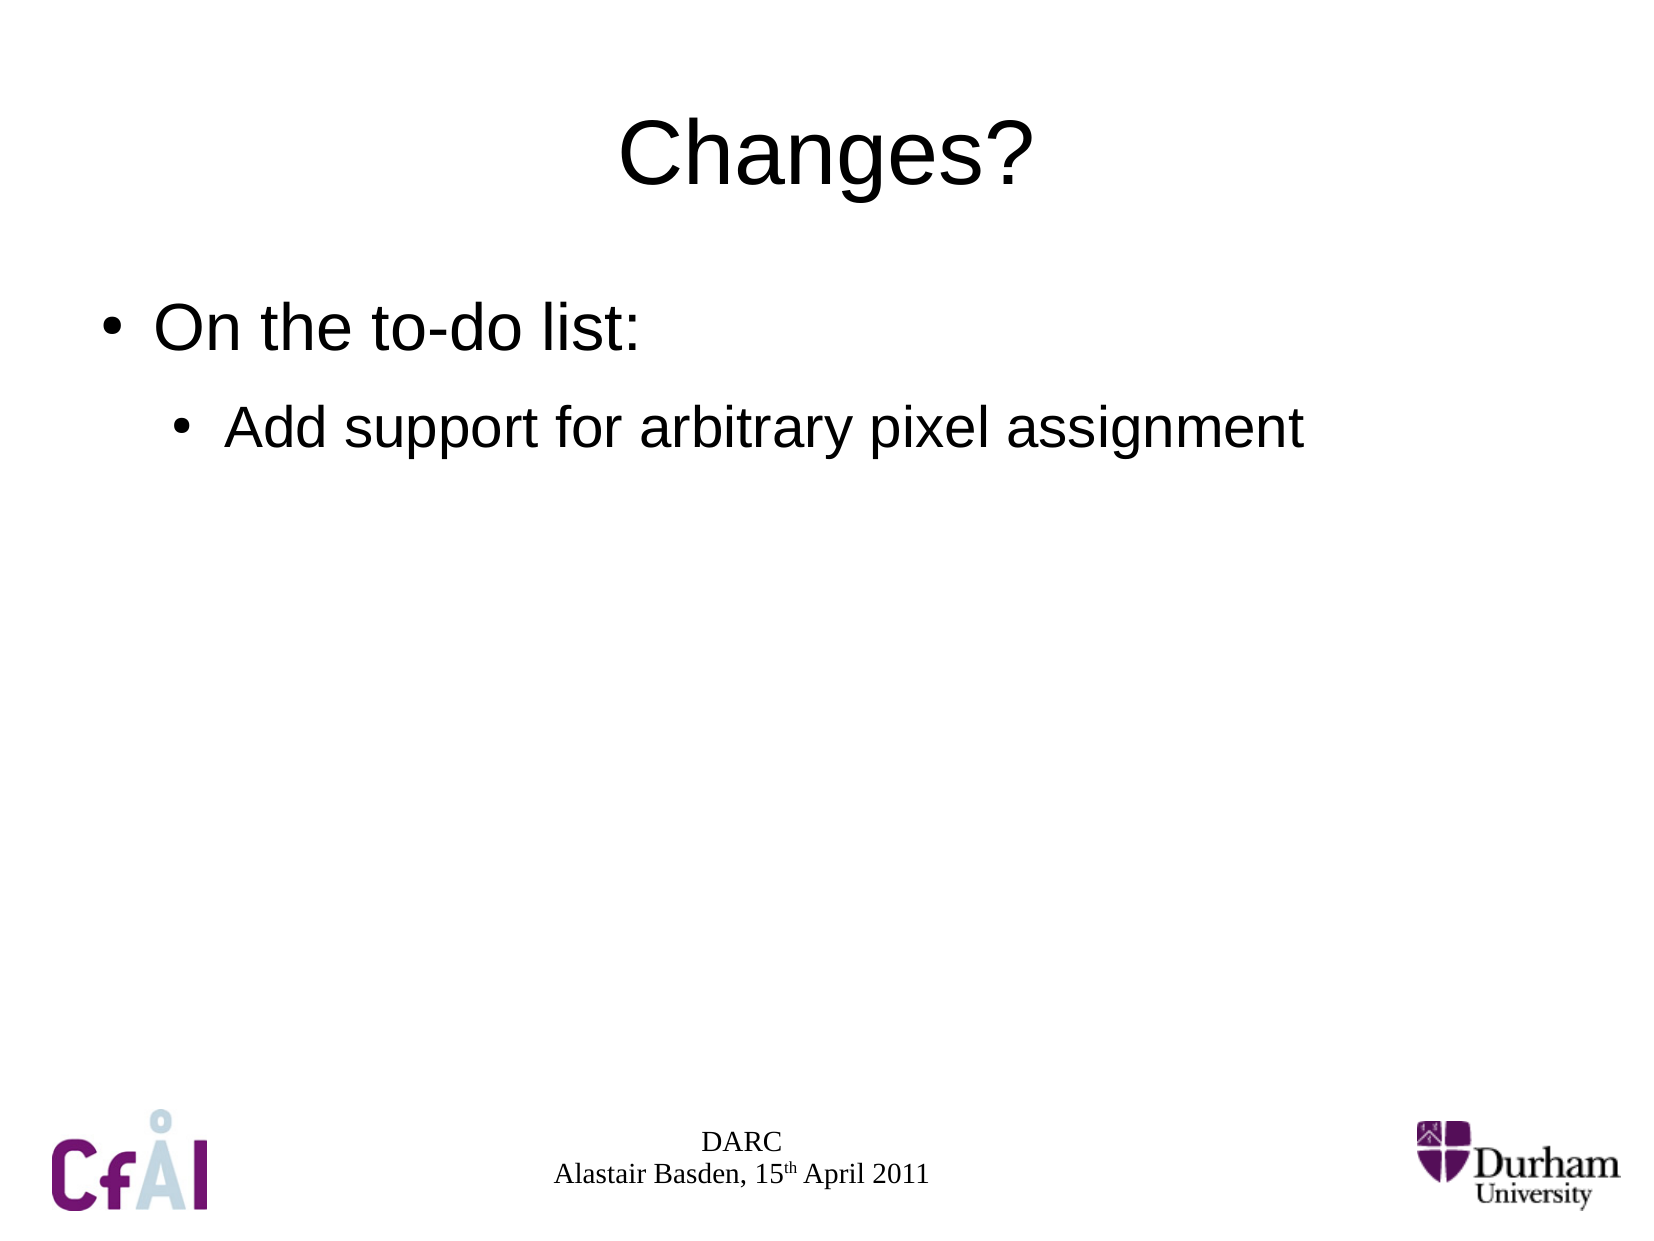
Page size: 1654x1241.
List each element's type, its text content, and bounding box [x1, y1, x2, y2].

picture [52, 1109, 207, 1211]
title Changes? [82, 56, 1571, 250]
picture [1417, 1121, 1621, 1211]
list On the to-do list: Add support for arbitrary pixel assignment [82, 290, 1571, 1109]
